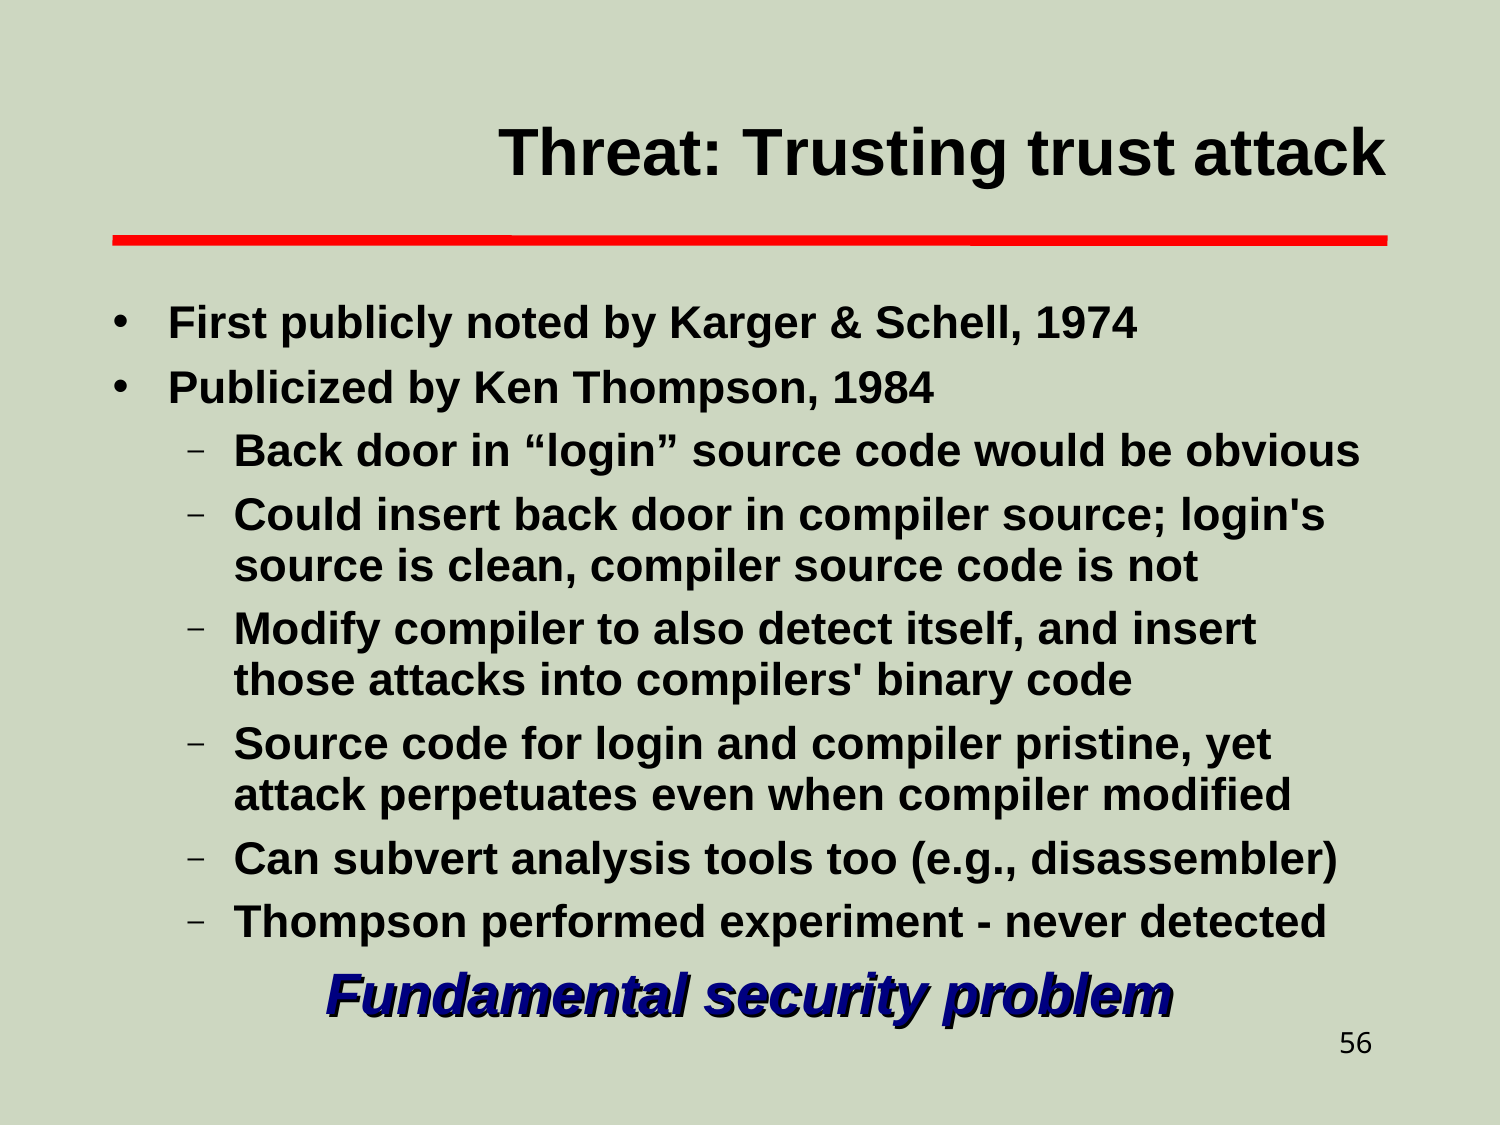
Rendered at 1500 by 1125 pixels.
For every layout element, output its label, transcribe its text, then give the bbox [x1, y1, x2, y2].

title Threat: Trusting trust attack [125, 116, 1388, 192]
list First publicly noted by Karger & Schell, 1974 Publicized by Ken Thompson, 1984 Back door in “login” source code would be obvious Could insert back door in compiler source; login's source is clean, compiler source code is not Modify compiler to also detect itself, and insert those attacks into compilers' binary code Source code for login and compiler pristine, yet attack perpetuates even when compiler modified Can subvert analysis tools too (e.g., disassembler) Thompson performed experiment - never detected Fundamental security problem [112, 299, 1388, 1028]
